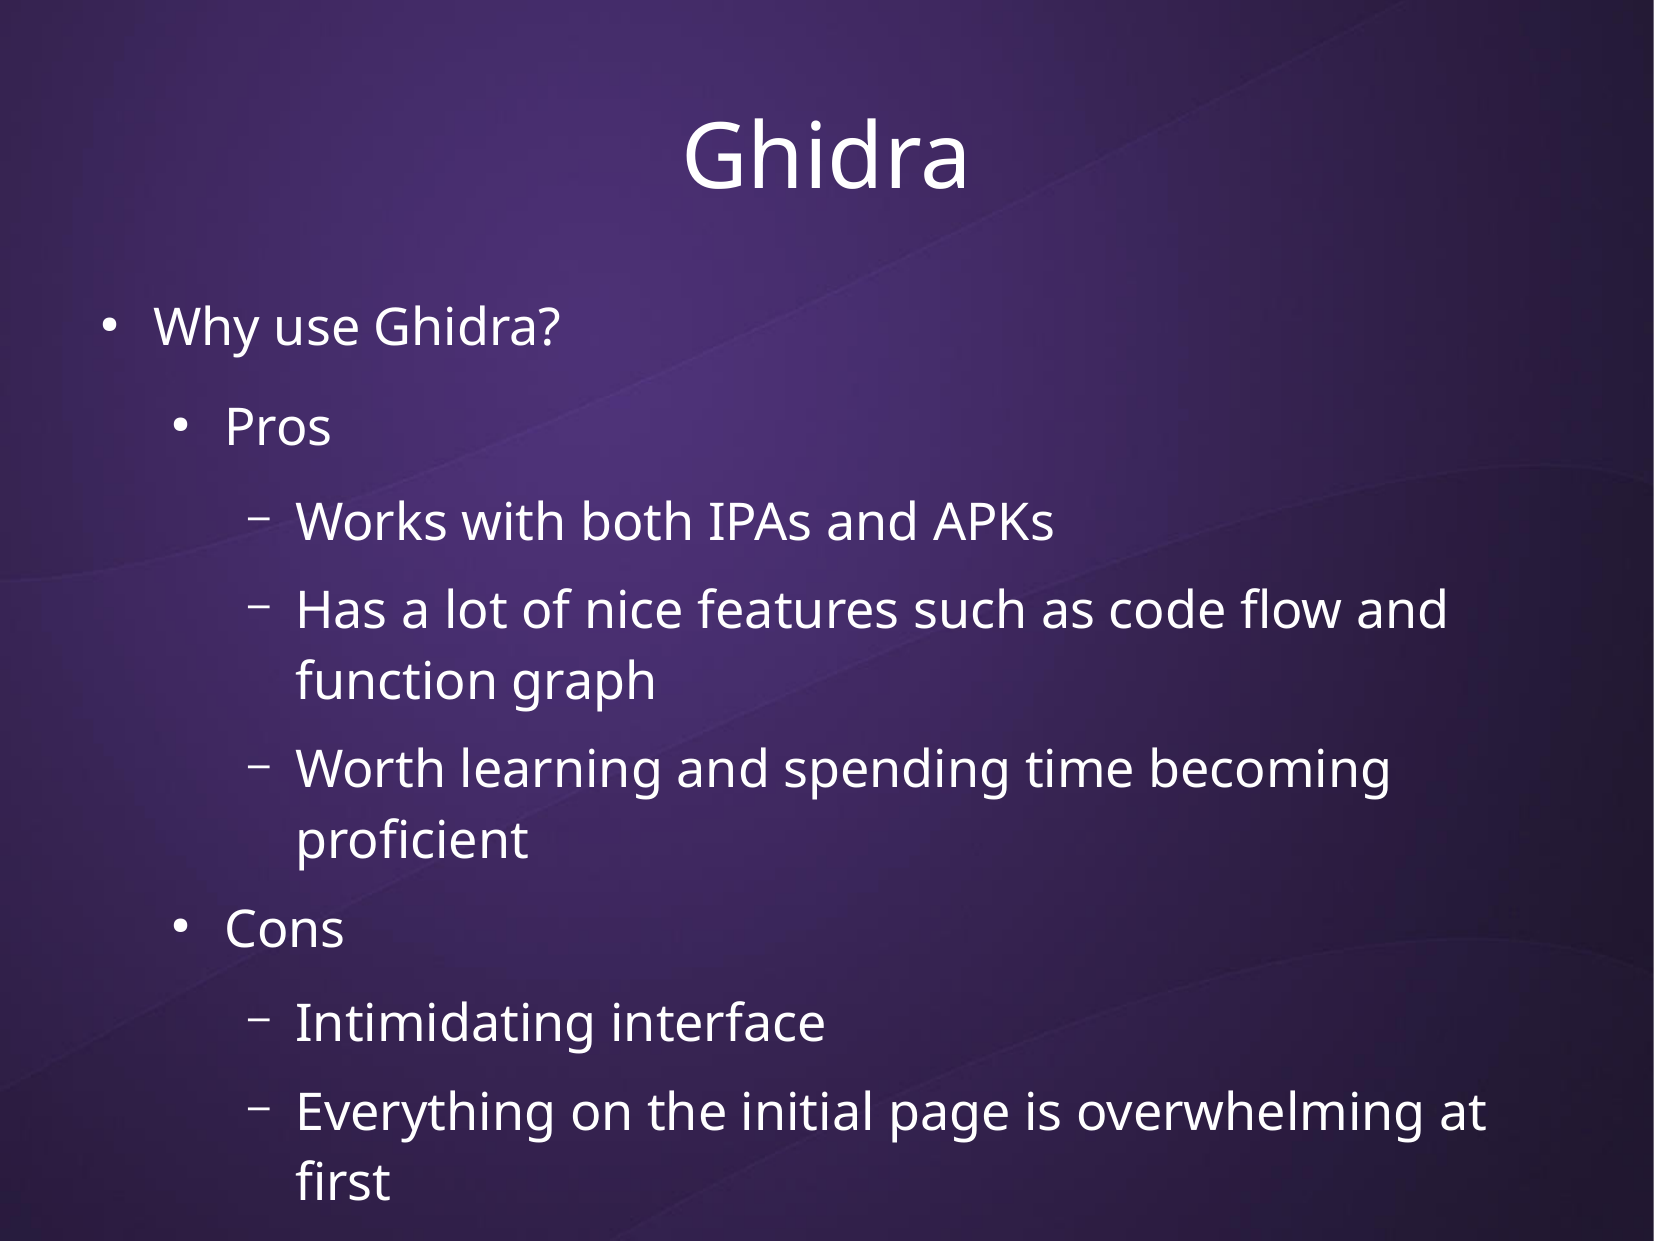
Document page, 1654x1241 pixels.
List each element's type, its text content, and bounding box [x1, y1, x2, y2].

picture [0, 0, 1654, 1241]
title Ghidra [82, 49, 1571, 257]
list Why use Ghidra? Pros Works with both IPAs and APKs Has a lot of nice features such as code flow and function graph Worth learning and spending time becoming proficient Cons Intimidating interface Everything on the initial page is overwhelming at first [82, 290, 1571, 1236]
